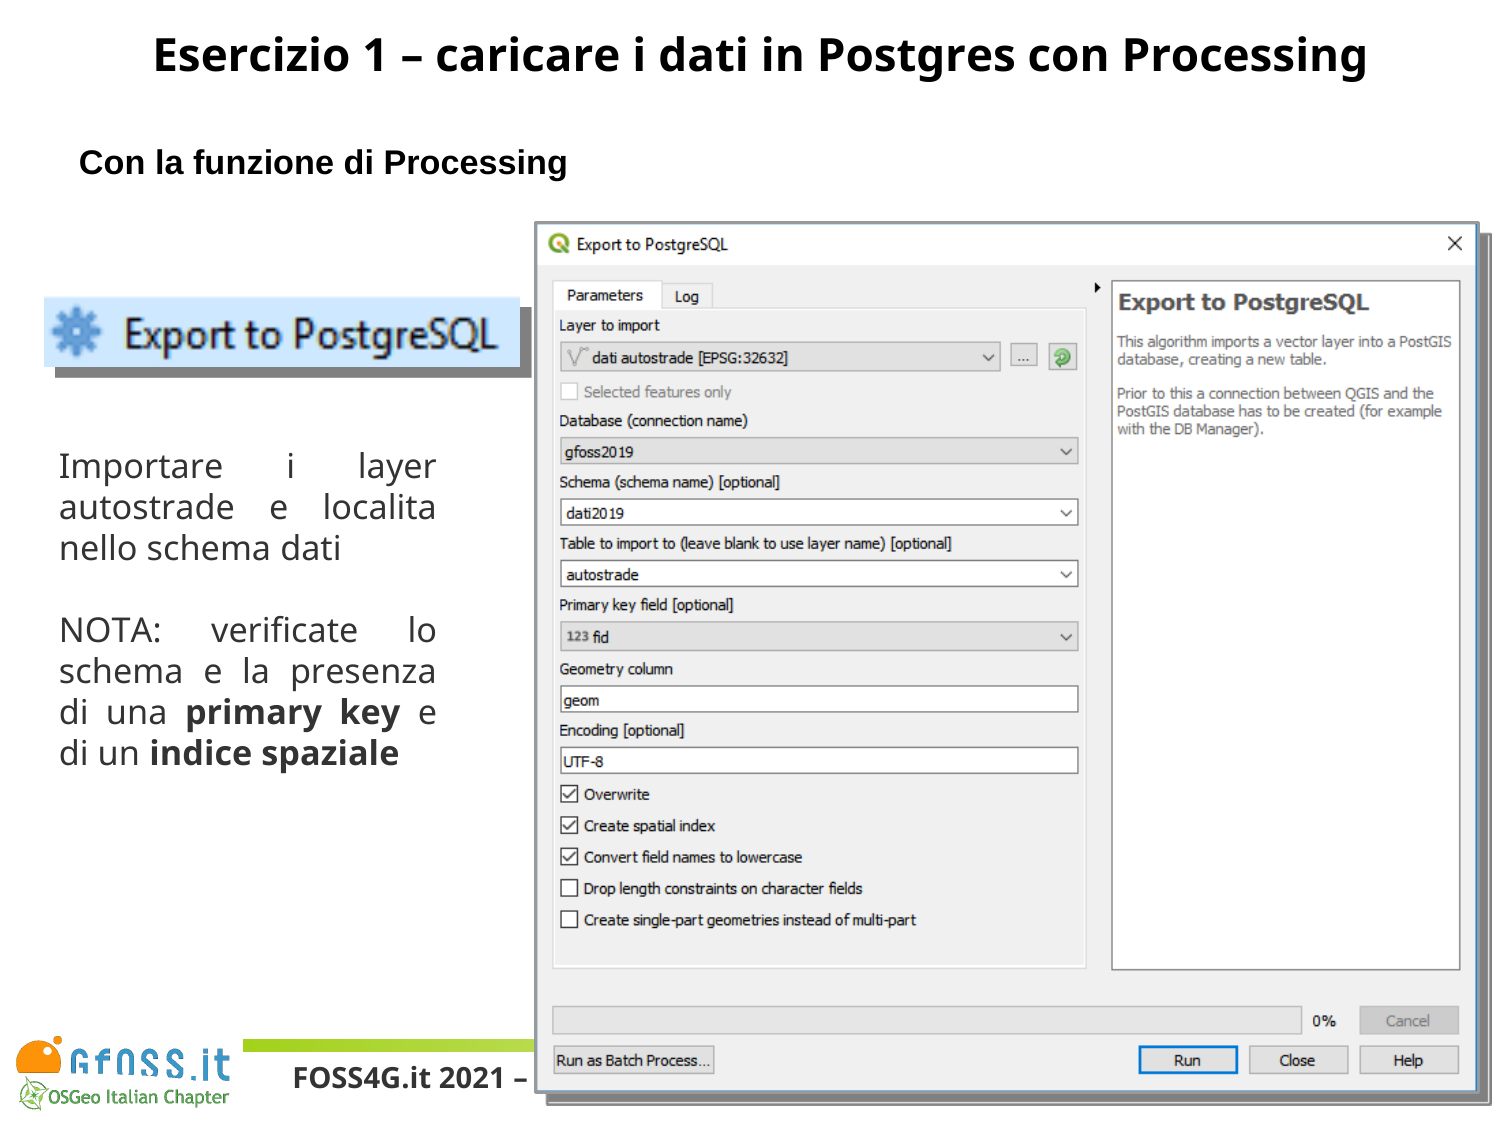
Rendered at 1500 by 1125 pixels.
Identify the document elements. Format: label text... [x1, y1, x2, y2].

text_box Con la funzione di Processing [64, 135, 1458, 228]
text_box Importare i layer autostrade e localita nello schema dati NOTA: verificate lo schema e la presenza di una primary key e di un indice spaziale [0, 437, 497, 910]
title Esercizio 1 – caricare i dati in Postgres con Processing [21, 26, 1500, 82]
picture [44, 295, 520, 367]
picture [2, 1027, 243, 1118]
picture [536, 223, 1477, 1092]
